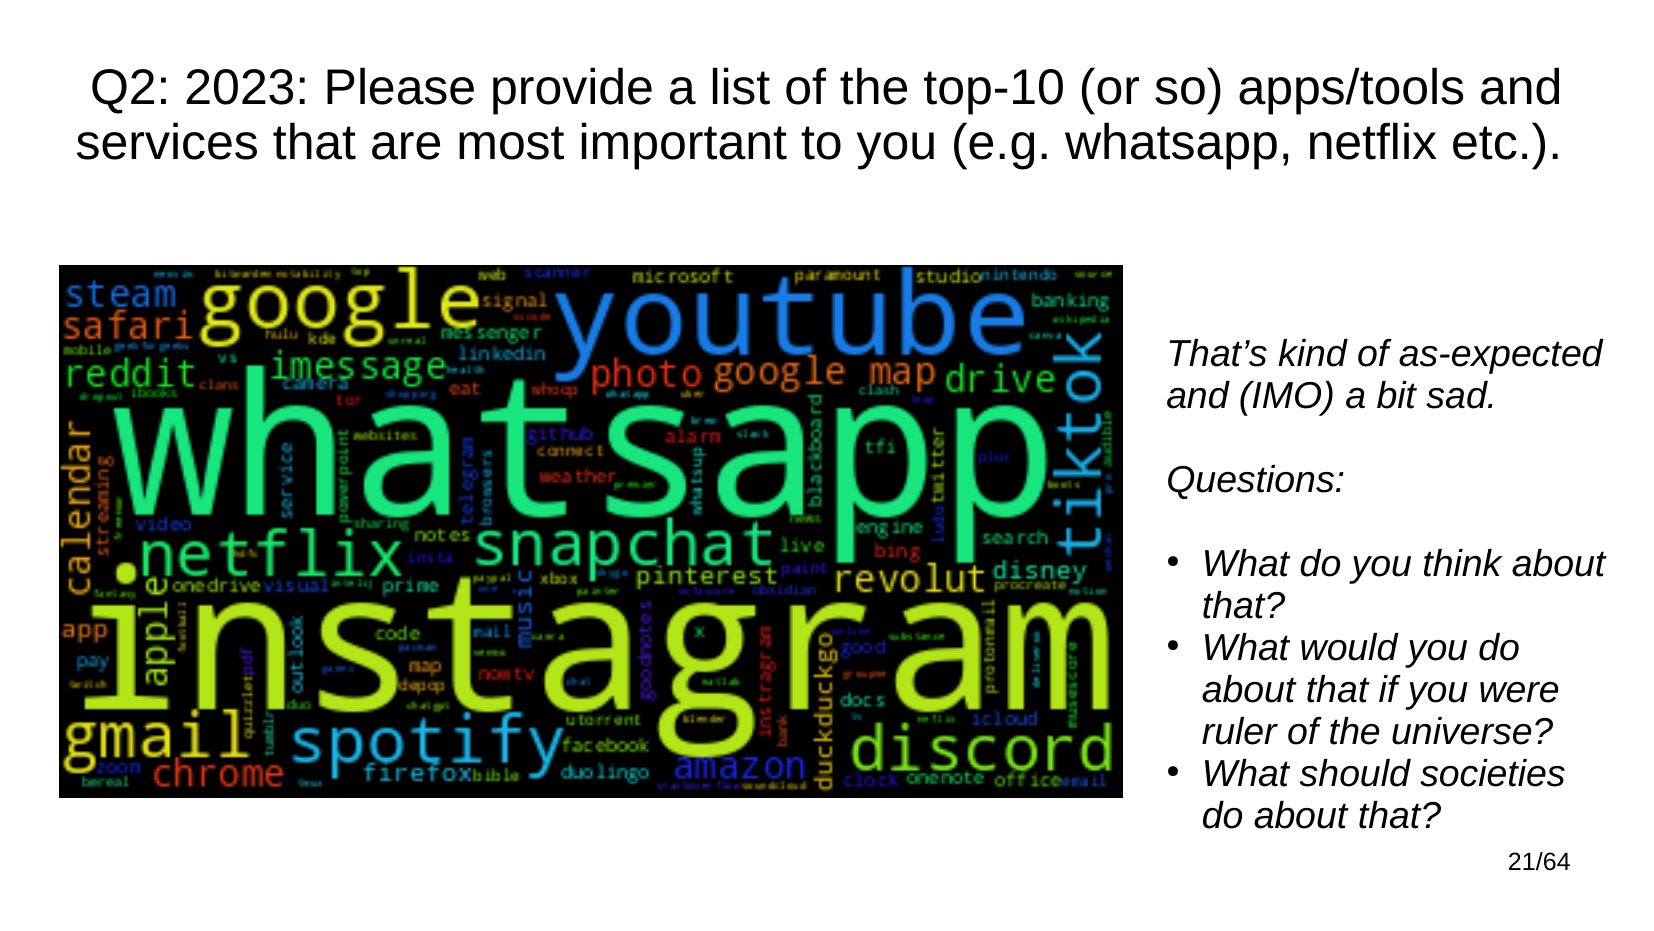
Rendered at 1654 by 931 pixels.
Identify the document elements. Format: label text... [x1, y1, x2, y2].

picture [59, 265, 1123, 798]
text_box That’s kind of as-expected and (IMO) a bit sad. Questions: What do you think about that? What would you do about that if you were ruler of the universe? What should societies do about that? [1151, 324, 1625, 886]
title Q2: 2023: Please provide a list of the top-10 (or so) apps/tools and services that are most important to you (e.g. whatsapp, netflix etc.). [29, 31, 1625, 199]
